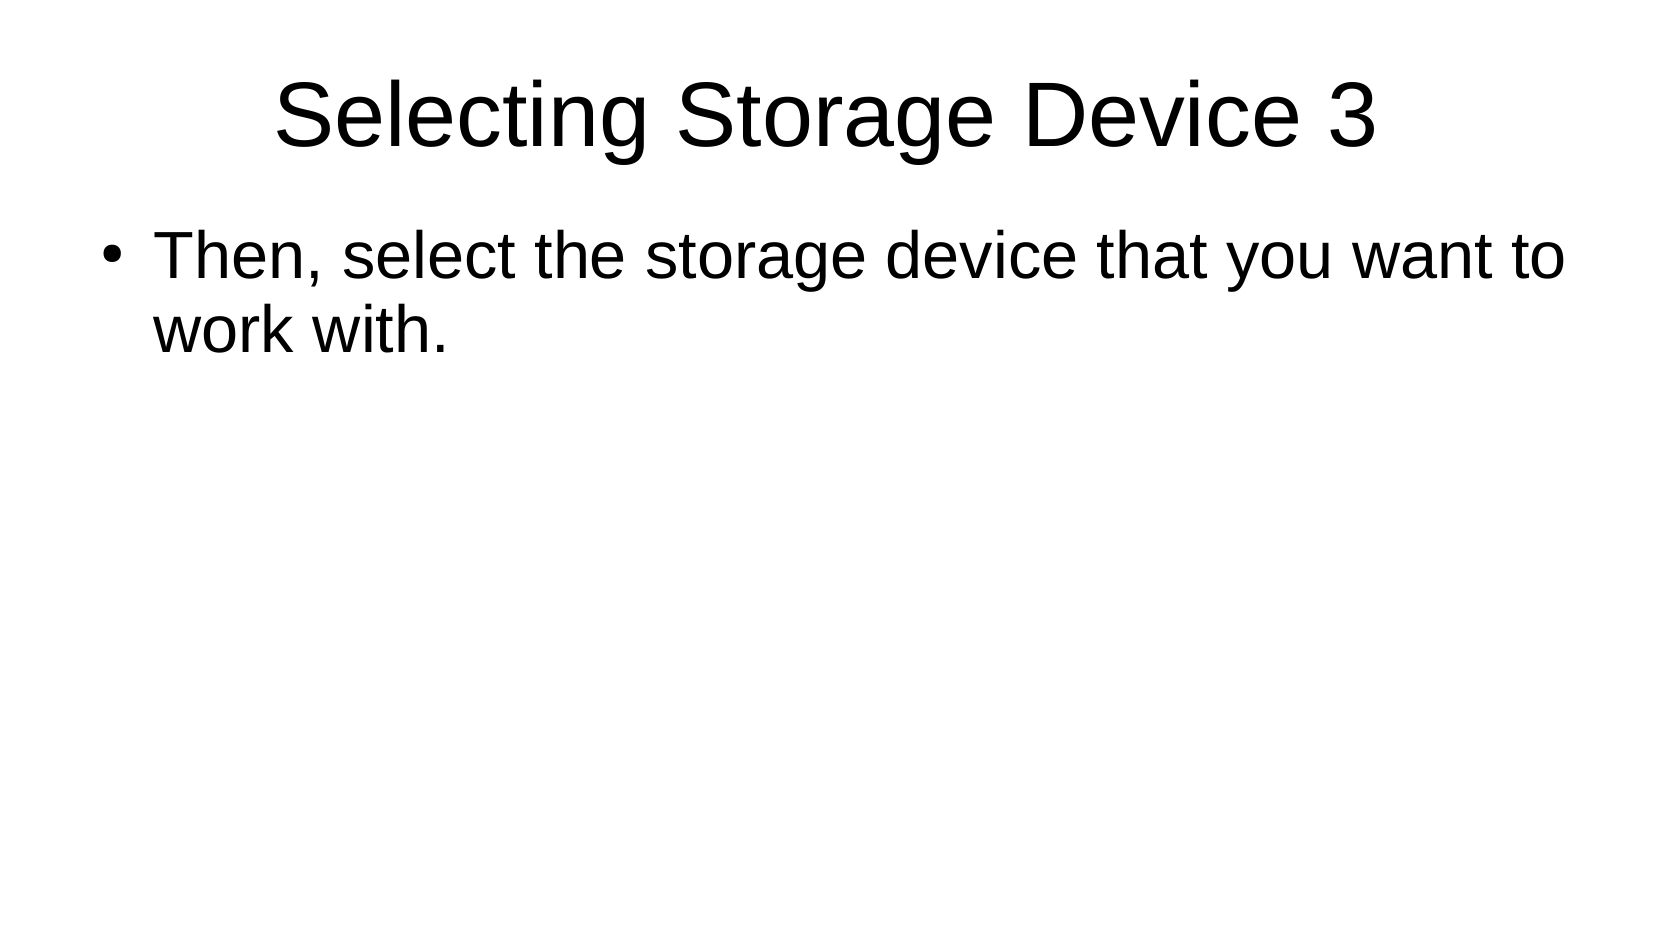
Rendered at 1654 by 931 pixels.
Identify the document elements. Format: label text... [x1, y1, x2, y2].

list Then, select the storage device that you want to work with. [82, 217, 1571, 758]
title Selecting Storage Device 3 [82, 37, 1571, 193]
